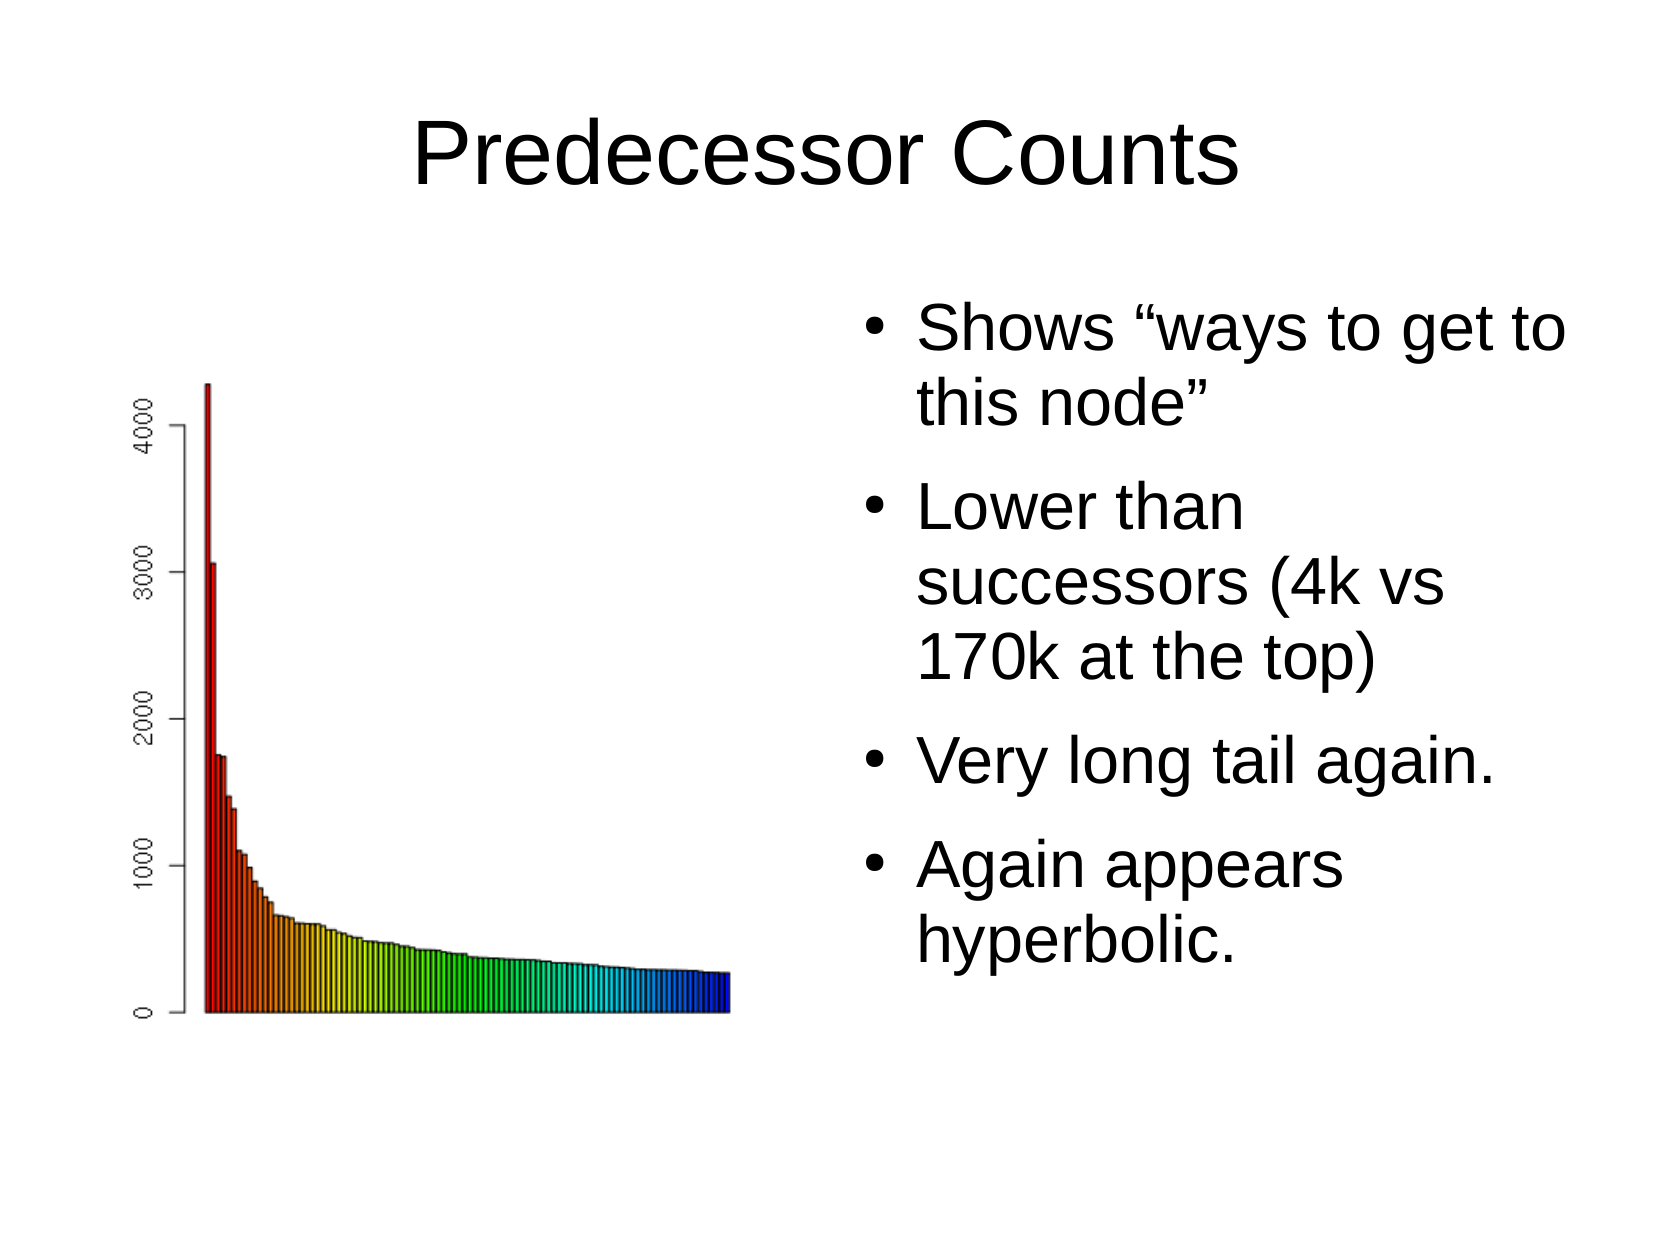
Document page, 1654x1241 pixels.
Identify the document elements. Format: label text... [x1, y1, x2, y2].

title Predecessor Counts [82, 56, 1571, 250]
list Shows “ways to get to this node” Lower than successors (4k vs 170k at the top) Very long tail again. Again appears hyperbolic. [845, 290, 1572, 1109]
picture [118, 368, 751, 1051]
